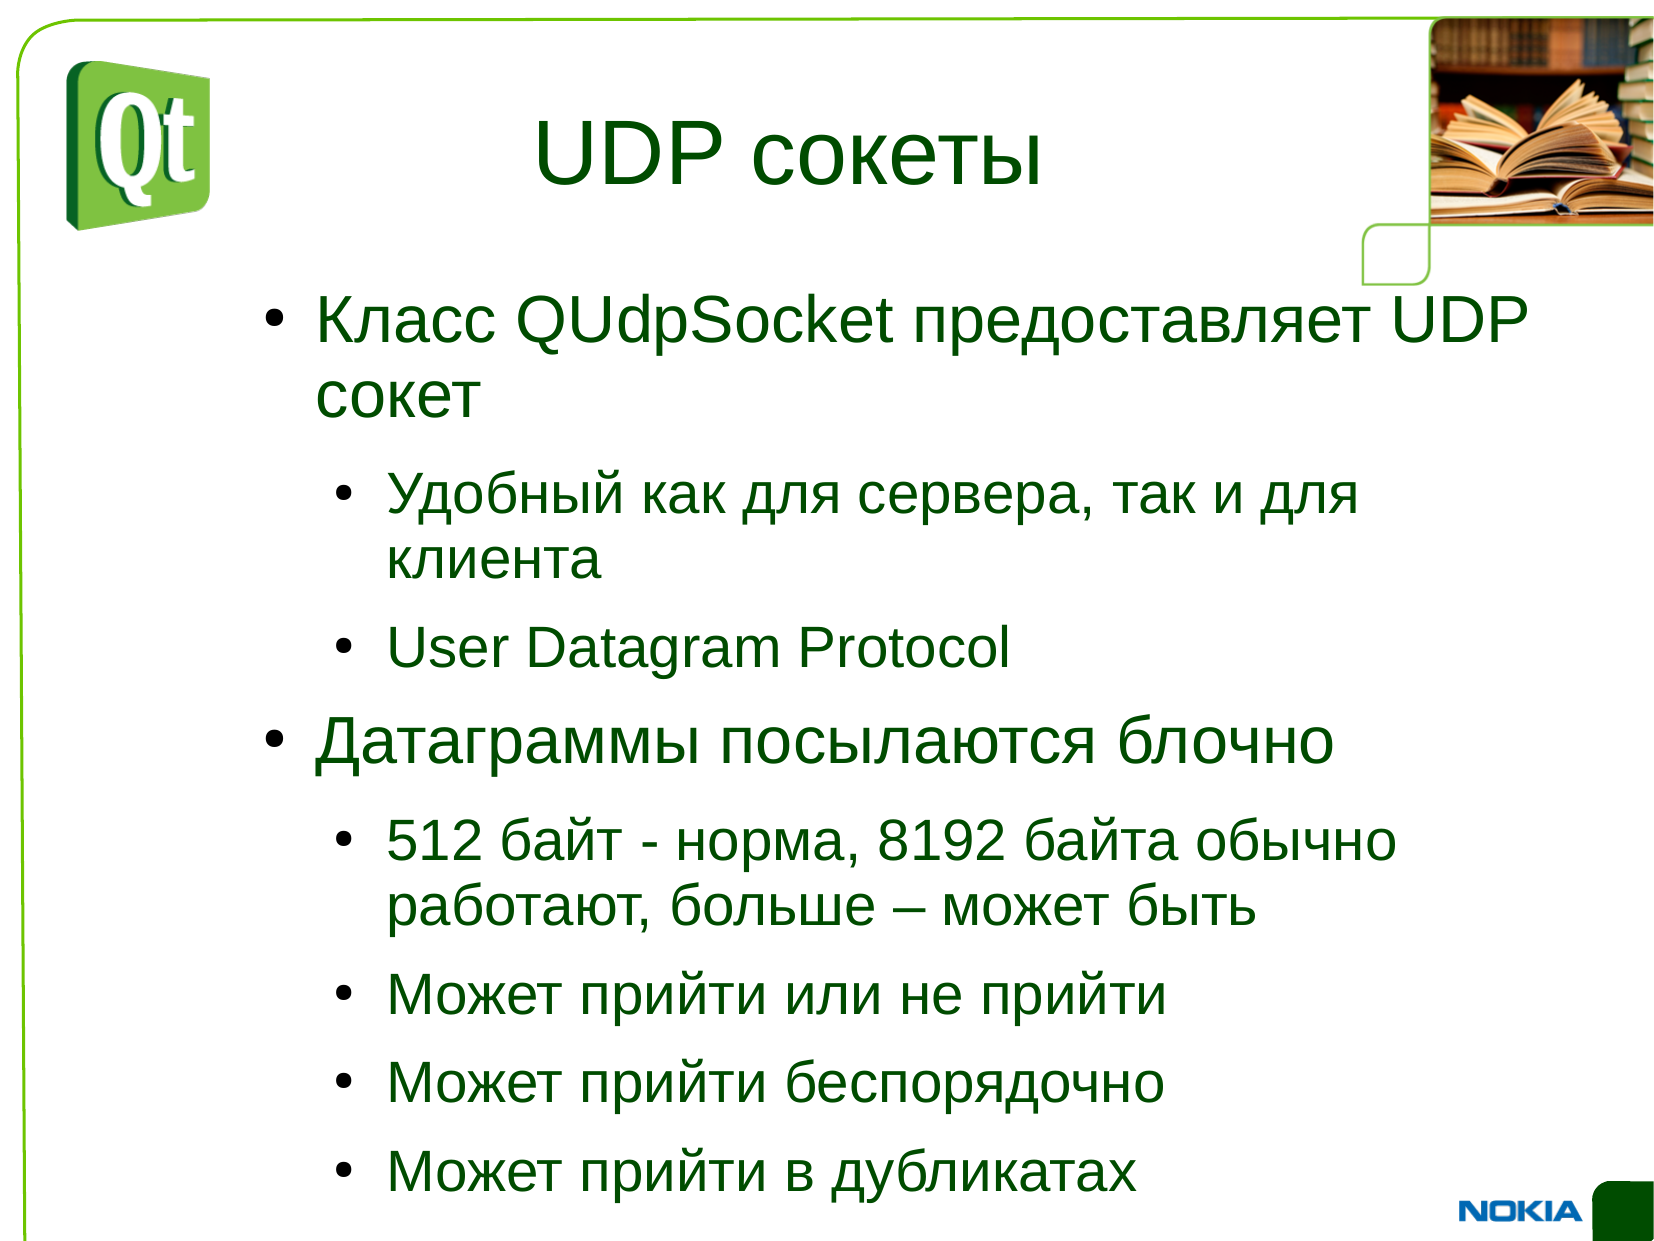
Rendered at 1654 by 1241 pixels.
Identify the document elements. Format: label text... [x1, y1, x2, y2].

title UDP сокеты [251, 56, 1327, 250]
list Класс QUdpSocket предоставляет UDP сокет Удобный как для сервера, так и для клиента User Datagram Protocol Датаграммы посылаются блочно 512 байт - норма, 8192 байта обычно работают, больше – может быть Может прийти или не прийти Может прийти беспорядочно Может прийти в дубликатах [244, 282, 1564, 1204]
picture [66, 61, 210, 231]
picture [1459, 1200, 1583, 1222]
picture [1338, 5, 1654, 306]
